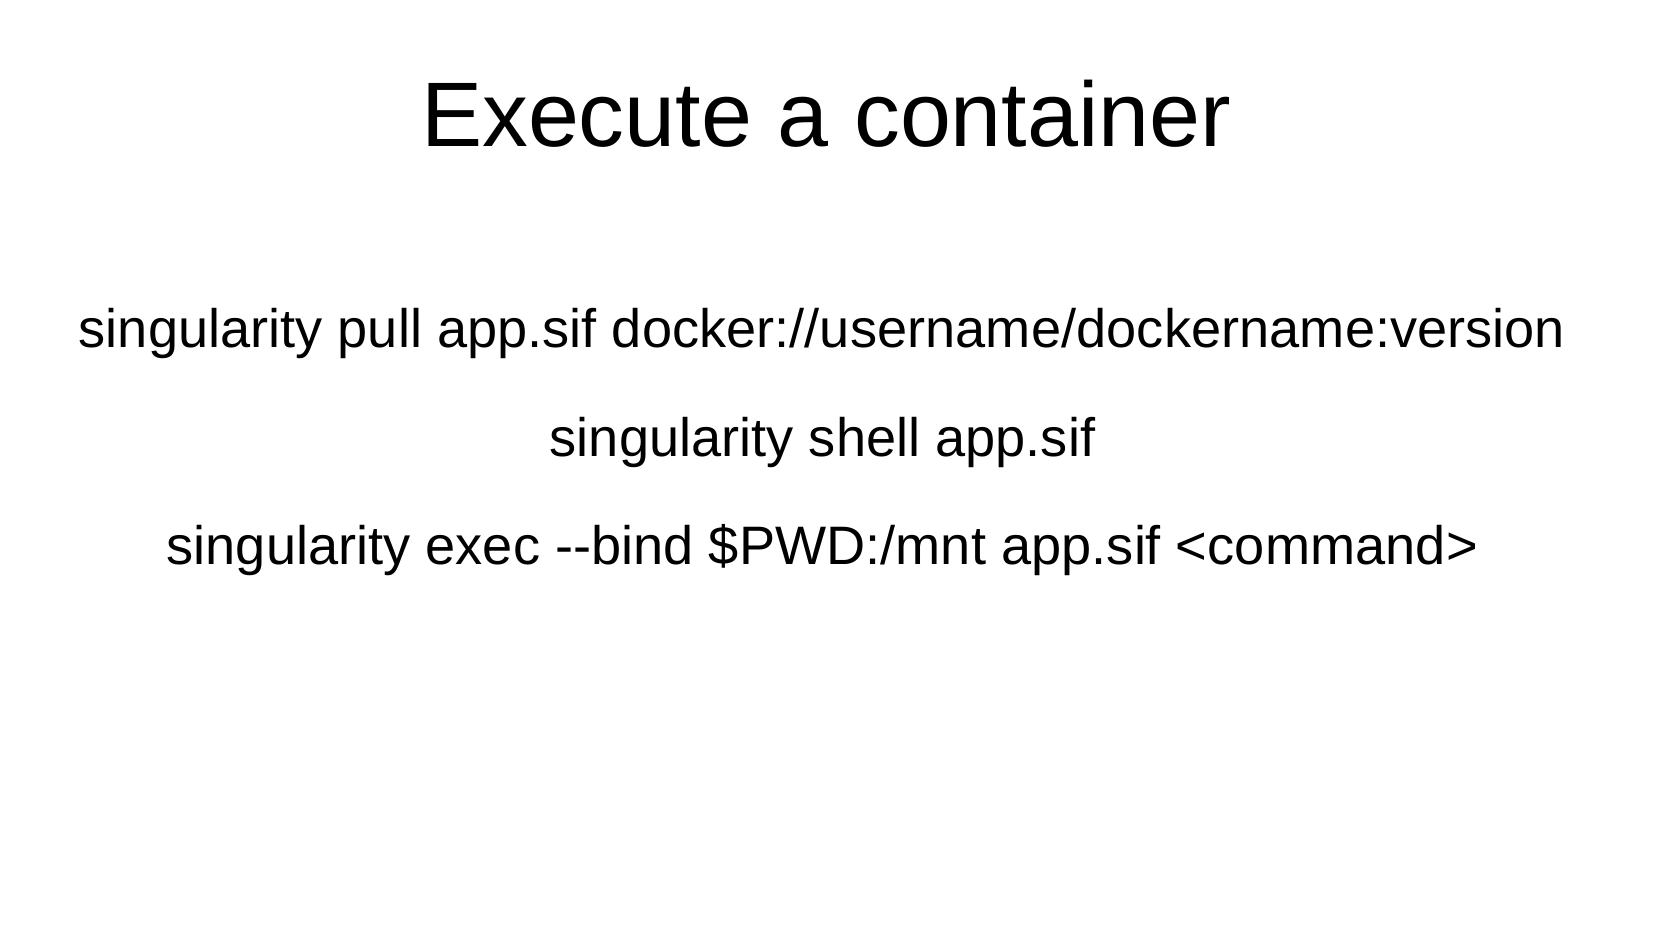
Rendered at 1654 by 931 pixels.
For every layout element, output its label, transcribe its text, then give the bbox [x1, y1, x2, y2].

title Execute a container [82, 37, 1571, 193]
text_box singularity pull app.sif docker://username/dockername:version singularity shell app.sif singularity exec --bind $PWD:/mnt app.sif <command> [75, 217, 1571, 758]
